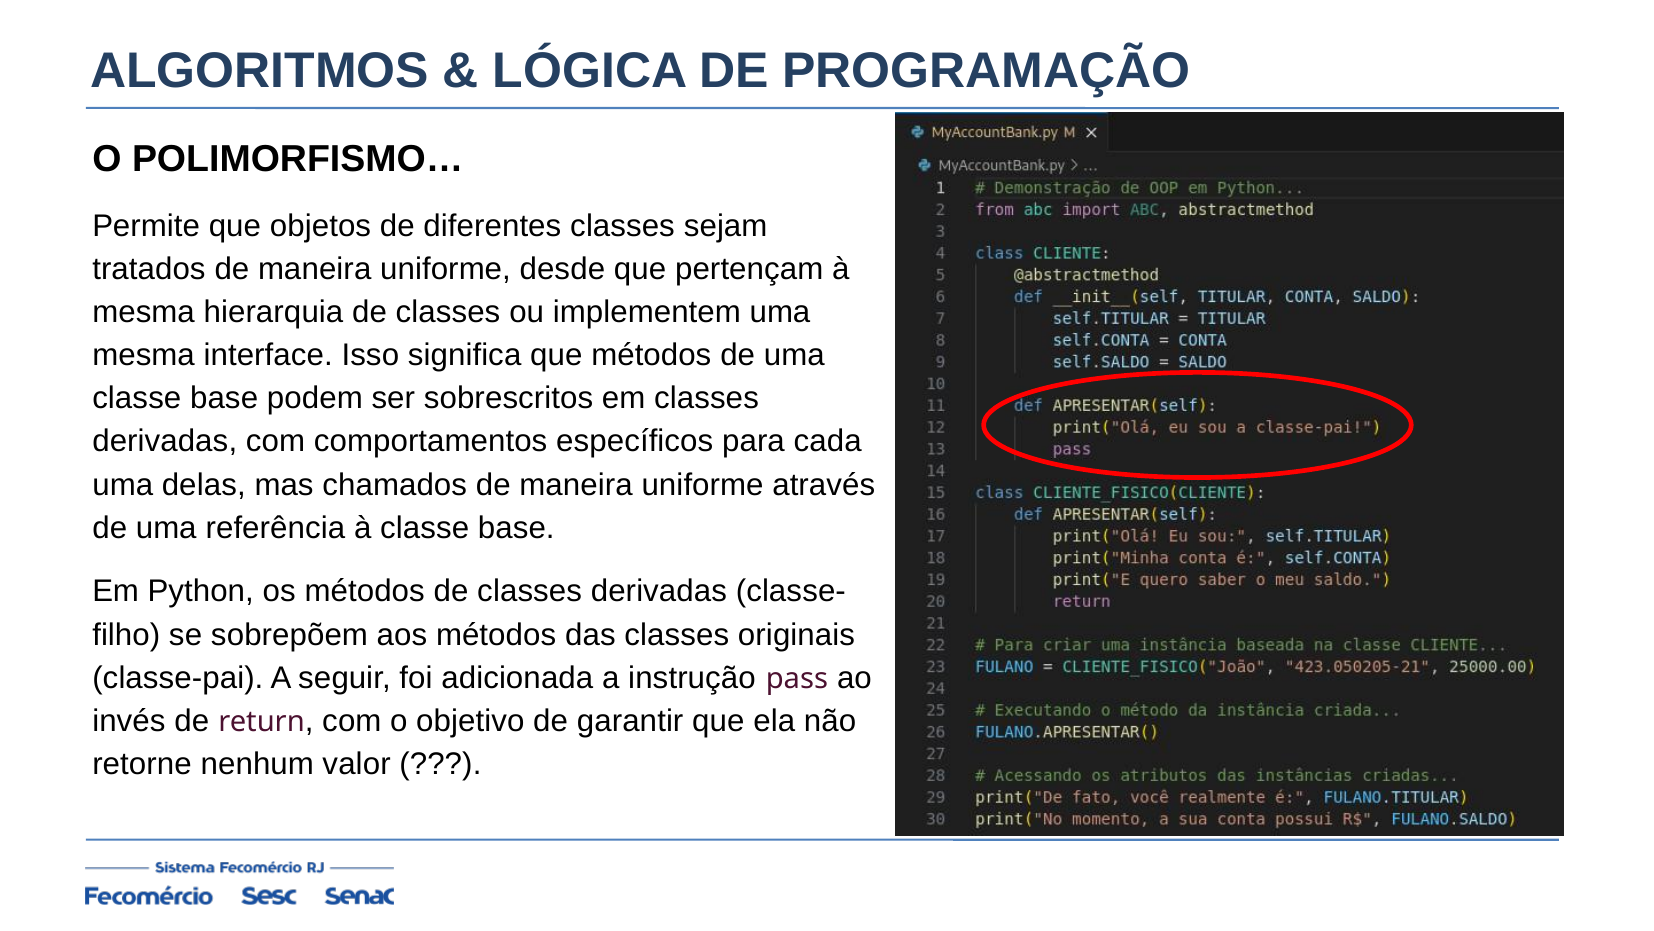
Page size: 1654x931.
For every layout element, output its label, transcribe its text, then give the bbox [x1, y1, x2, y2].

text_box O POLIMORFISMO… Permite que objetos de diferentes classes sejam tratados de maneira uniforme, desde que pertençam à mesma hierarquia de classes ou implementem uma mesma interface. Isso significa que métodos de uma classe base podem ser sobrescritos em classes derivadas, com comportamentos específicos para cada uma delas, mas chamados de maneira uniforme através de uma referência à classe base. Em Python, os métodos de classes derivadas (classe-filho) se sobrepõem aos métodos das classes originais (classe-pai). A seguir, foi adicionada a instrução pass ao invés de return, com o objetivo de garantir que ela não retorne nenhum valor (???). [77, 112, 895, 836]
picture [895, 112, 1564, 836]
picture [62, 845, 416, 921]
text_box ALGORITMOS & LÓGICA DE PROGRAMAÇÃO [90, 32, 1564, 104]
